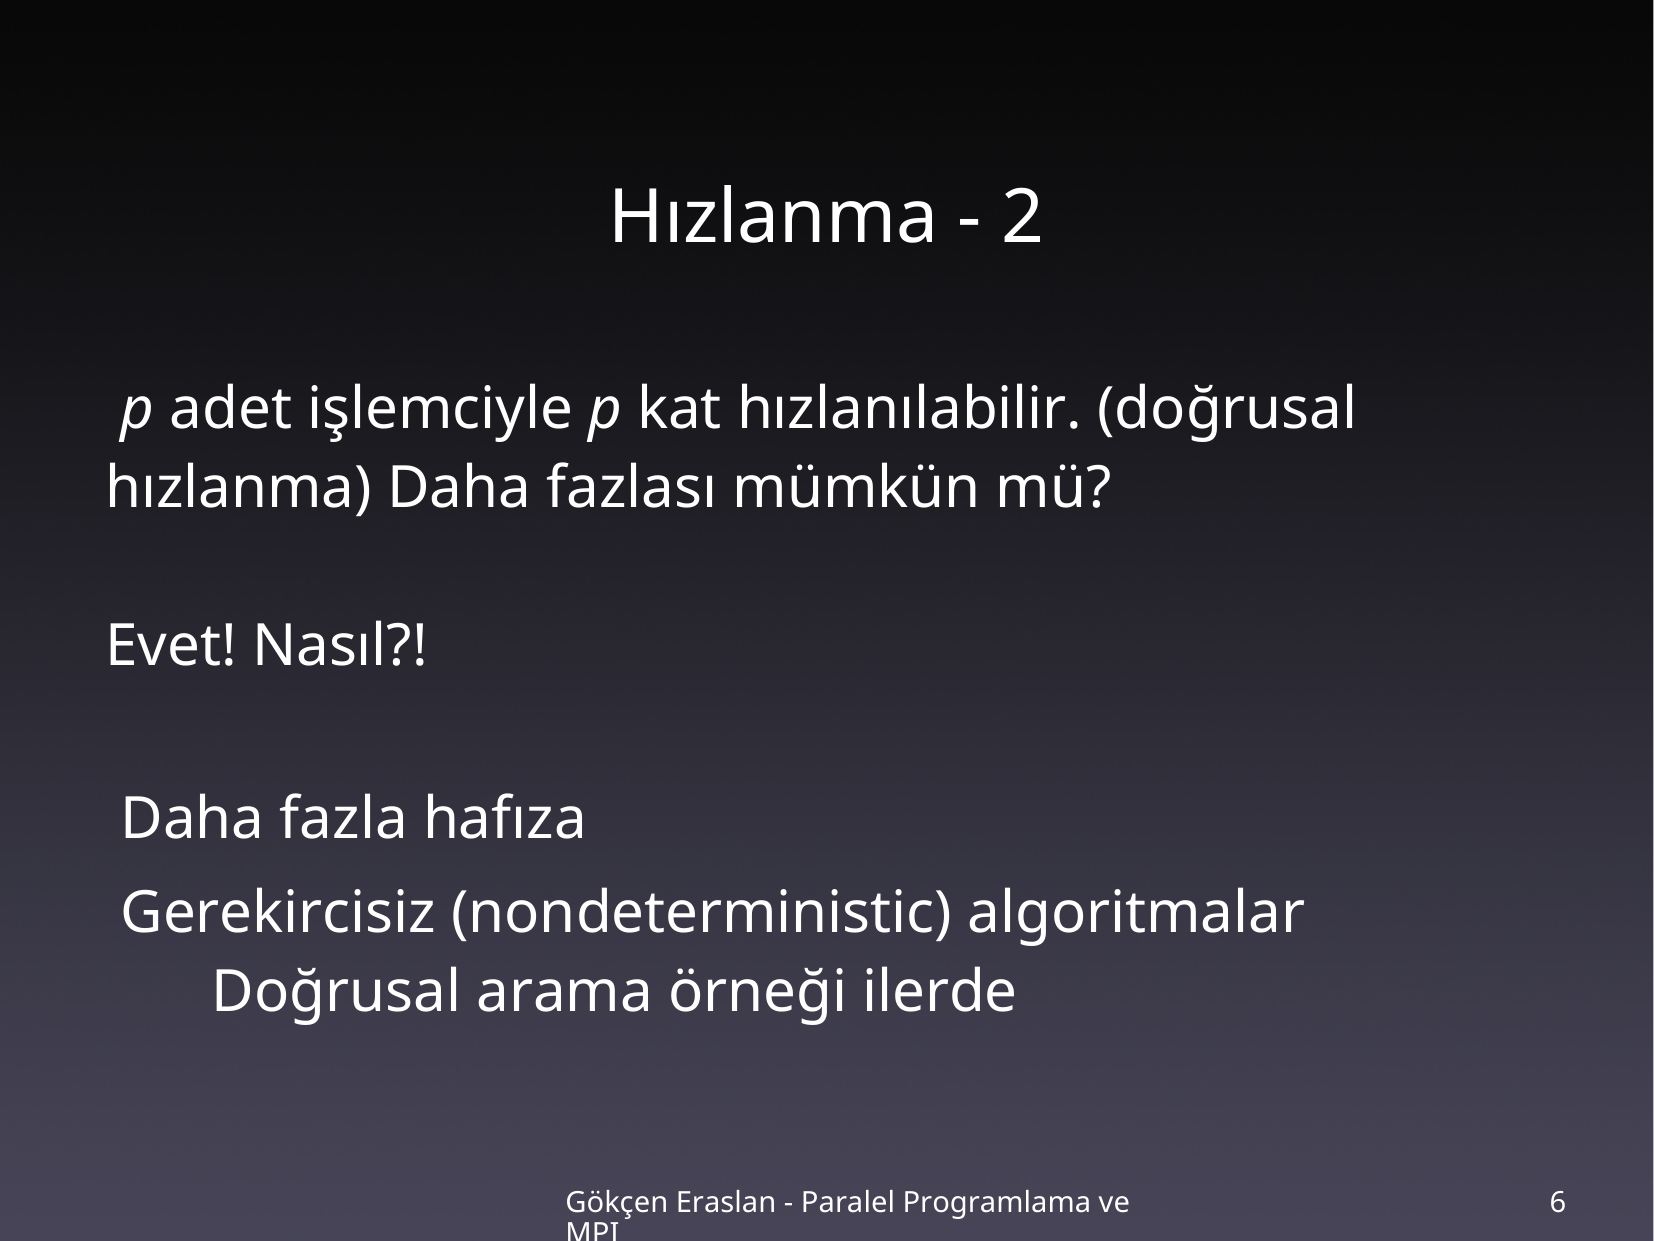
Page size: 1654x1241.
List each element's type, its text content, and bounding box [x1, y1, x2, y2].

picture [596, 1224, 604, 1233]
list p adet işlemciyle p kat hızlanılabilir. (doğrusal hızlanma) Daha fazlası mümkün mü? Evet! Nasıl?! Daha fazla hafıza Gerekircisiz (nondeterministic) algoritmalar Doğrusal arama örneği ilerde [90, 358, 1634, 1103]
title Hızlanma - 2 [124, 110, 1530, 317]
picture [570, 1226, 576, 1241]
picture [0, 0, 1654, 1241]
picture [580, 1226, 586, 1241]
